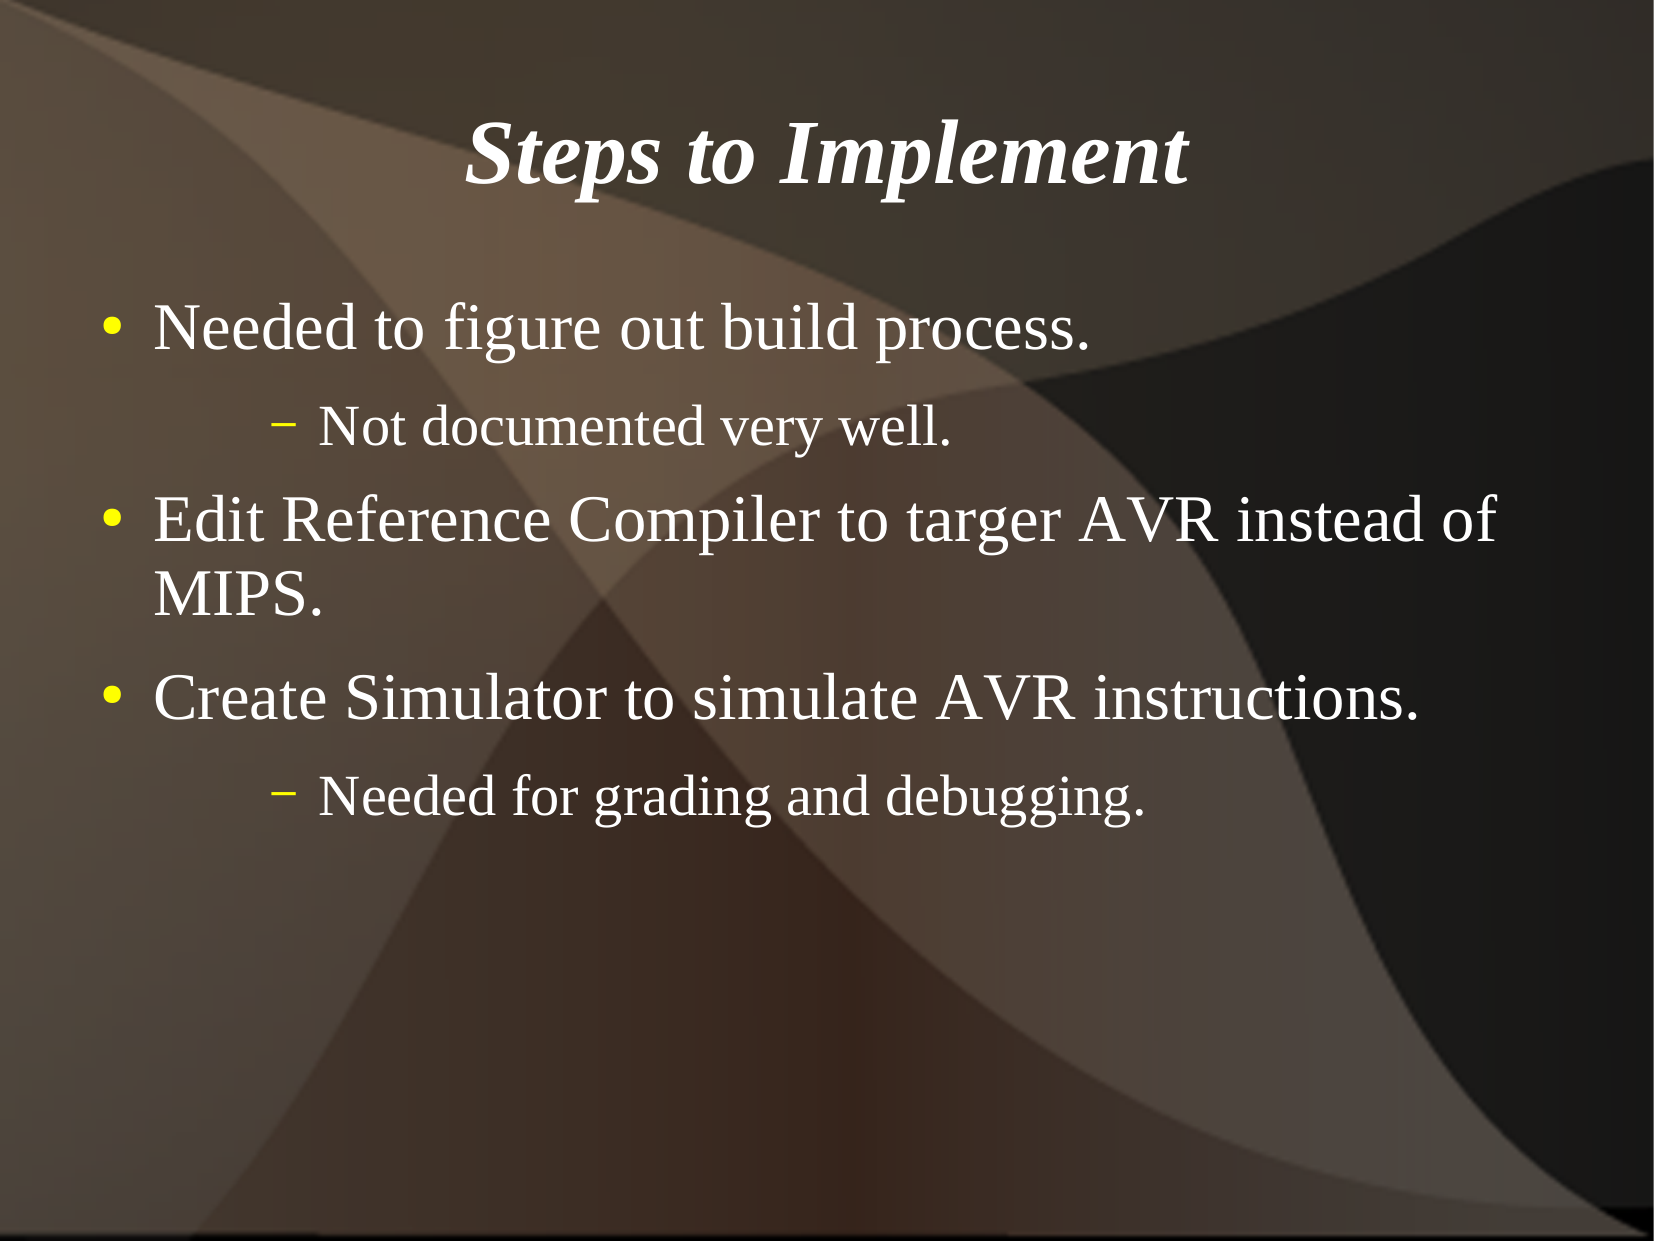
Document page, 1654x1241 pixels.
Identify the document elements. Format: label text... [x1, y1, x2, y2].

title Steps to Implement [82, 49, 1571, 257]
picture [0, 0, 1654, 1241]
list Needed to figure out build process. Not documented very well. Edit Reference Compiler to targer AVR instead of MIPS. Create Simulator to simulate AVR instructions. Needed for grading and debugging. [82, 290, 1571, 1109]
